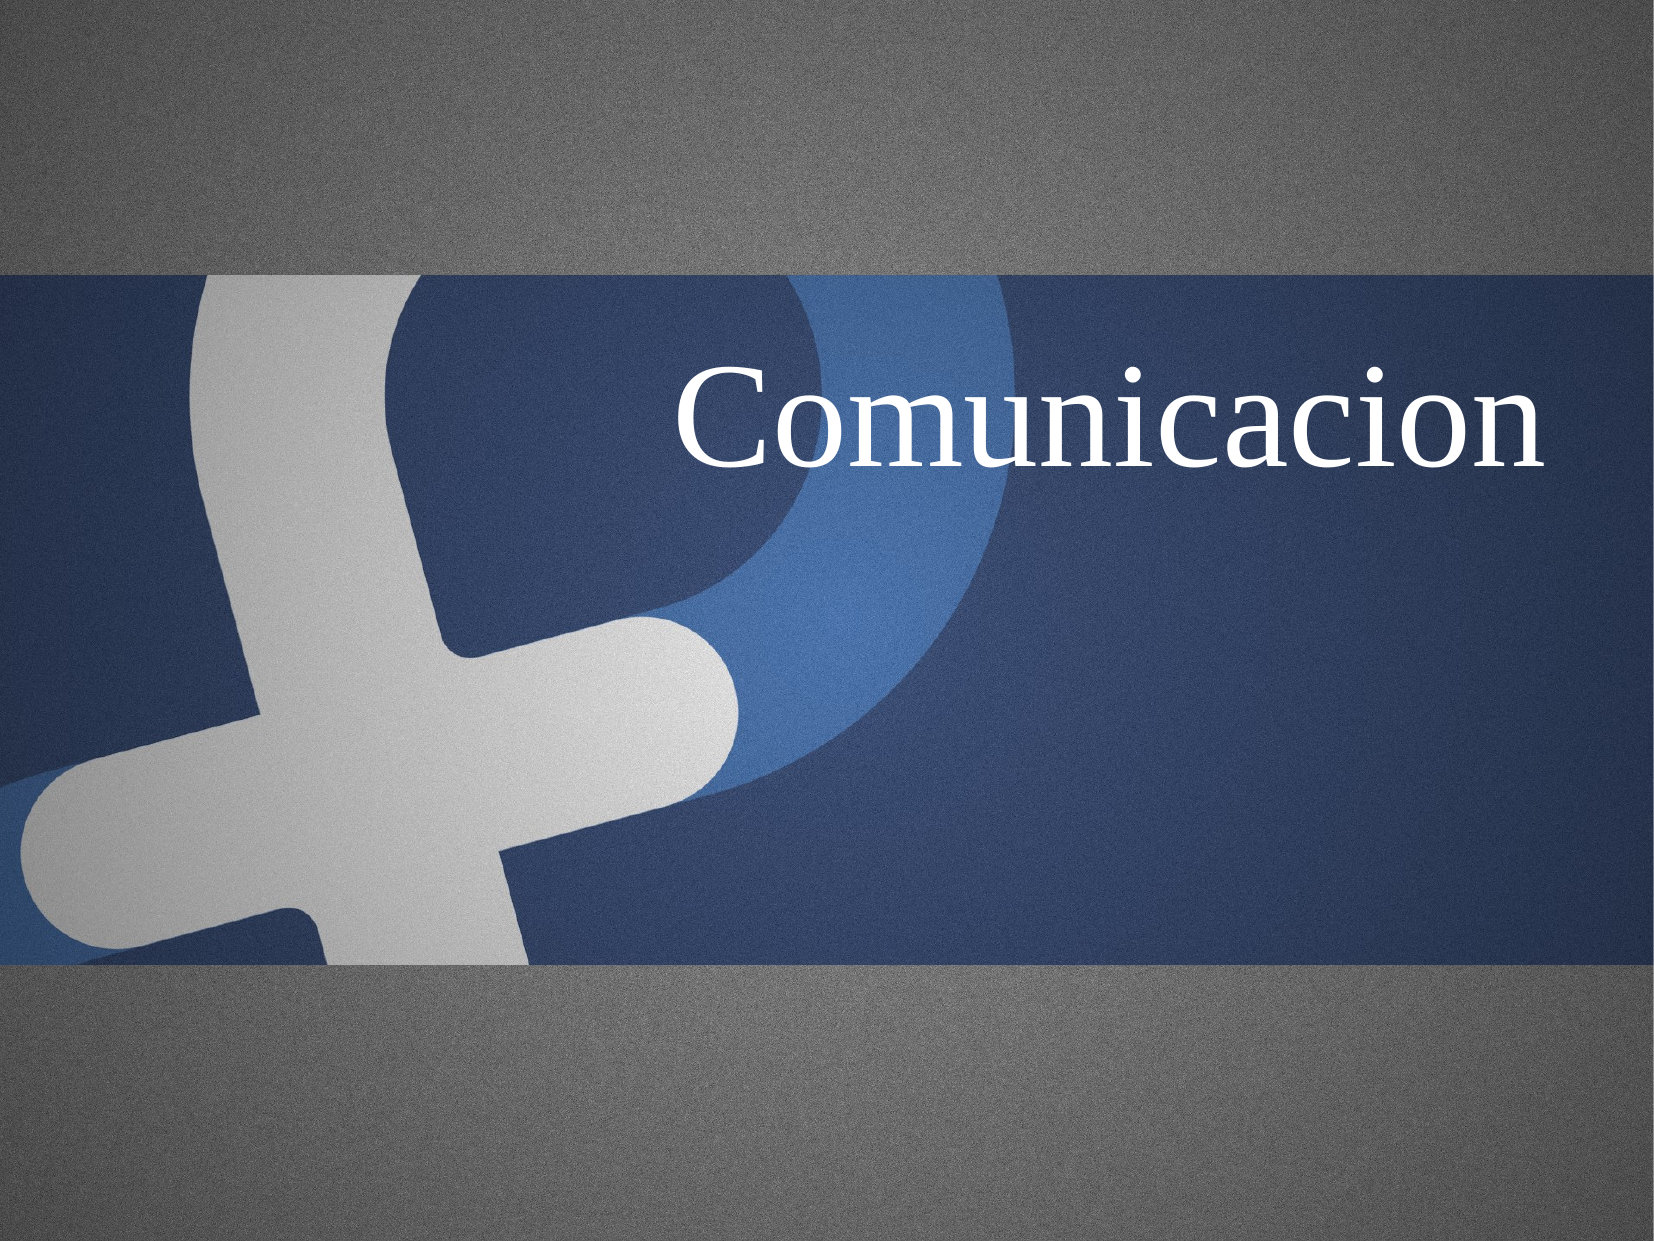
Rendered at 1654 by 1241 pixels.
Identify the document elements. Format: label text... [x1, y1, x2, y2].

picture [0, 0, 1654, 1241]
text_box Comunicacion [447, 315, 1563, 654]
